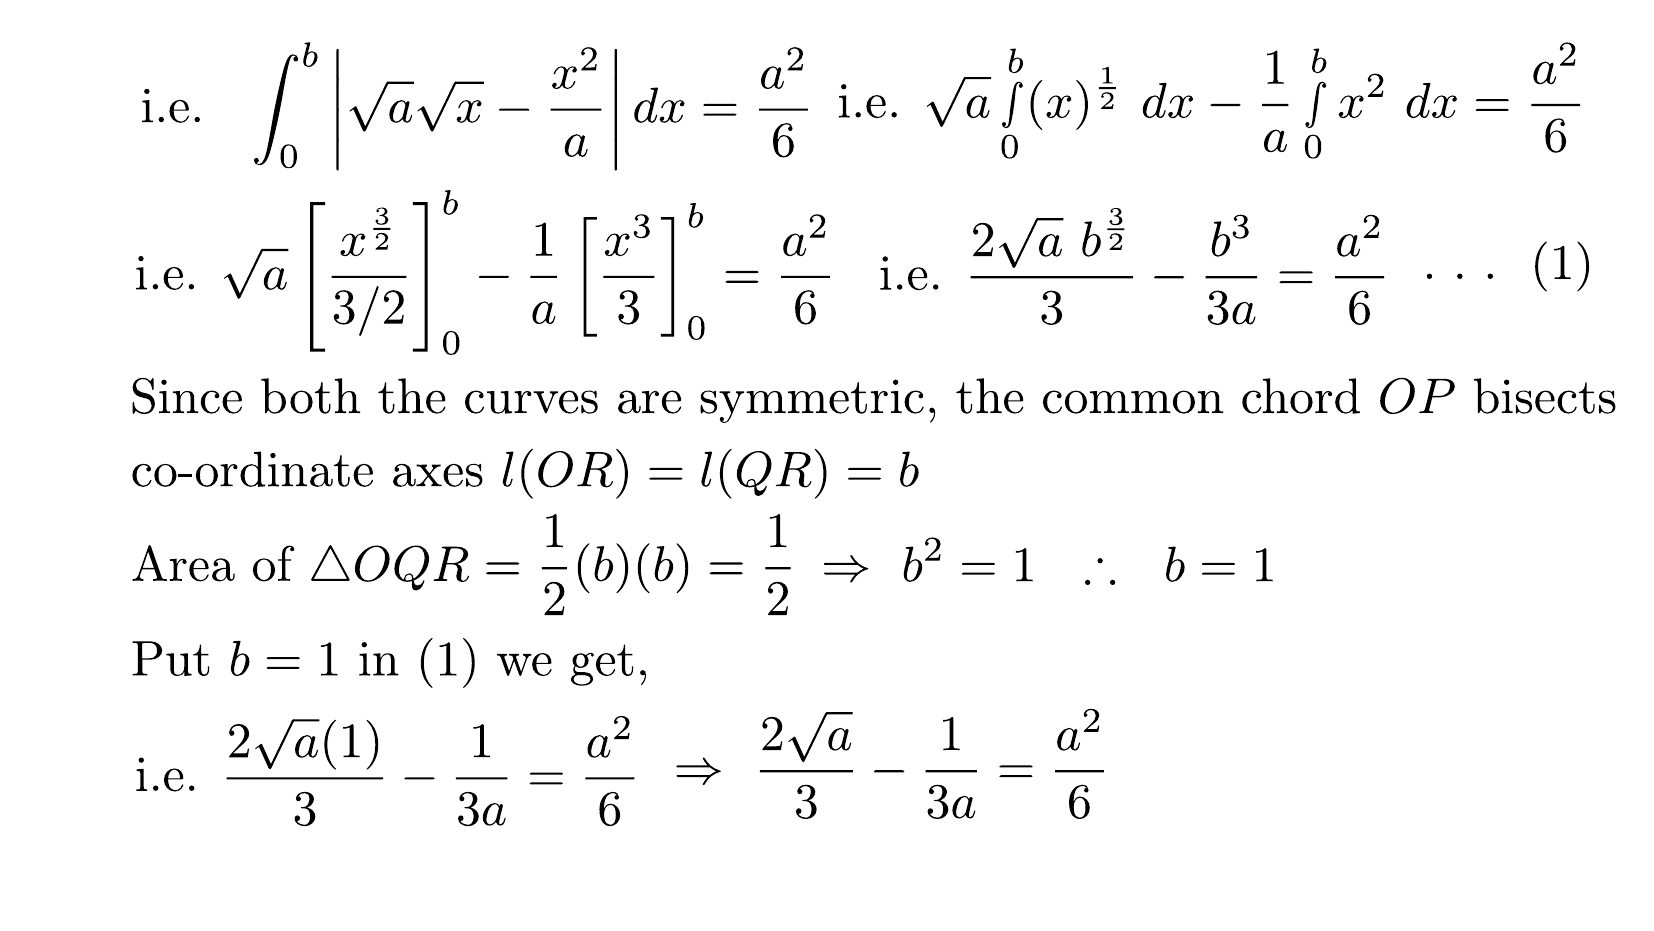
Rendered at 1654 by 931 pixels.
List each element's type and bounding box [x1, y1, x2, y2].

text_box [132, 448, 919, 499]
text_box [676, 708, 1104, 820]
text_box [838, 42, 1581, 159]
text_box [823, 537, 1273, 586]
text_box [1424, 241, 1590, 292]
title [59, 37, 1607, 886]
text_box [880, 207, 1385, 325]
text_box [136, 715, 635, 827]
text_box [132, 513, 791, 616]
text_box [132, 377, 1616, 424]
text_box [142, 42, 808, 171]
text_box [136, 190, 830, 355]
text_box [132, 637, 647, 688]
